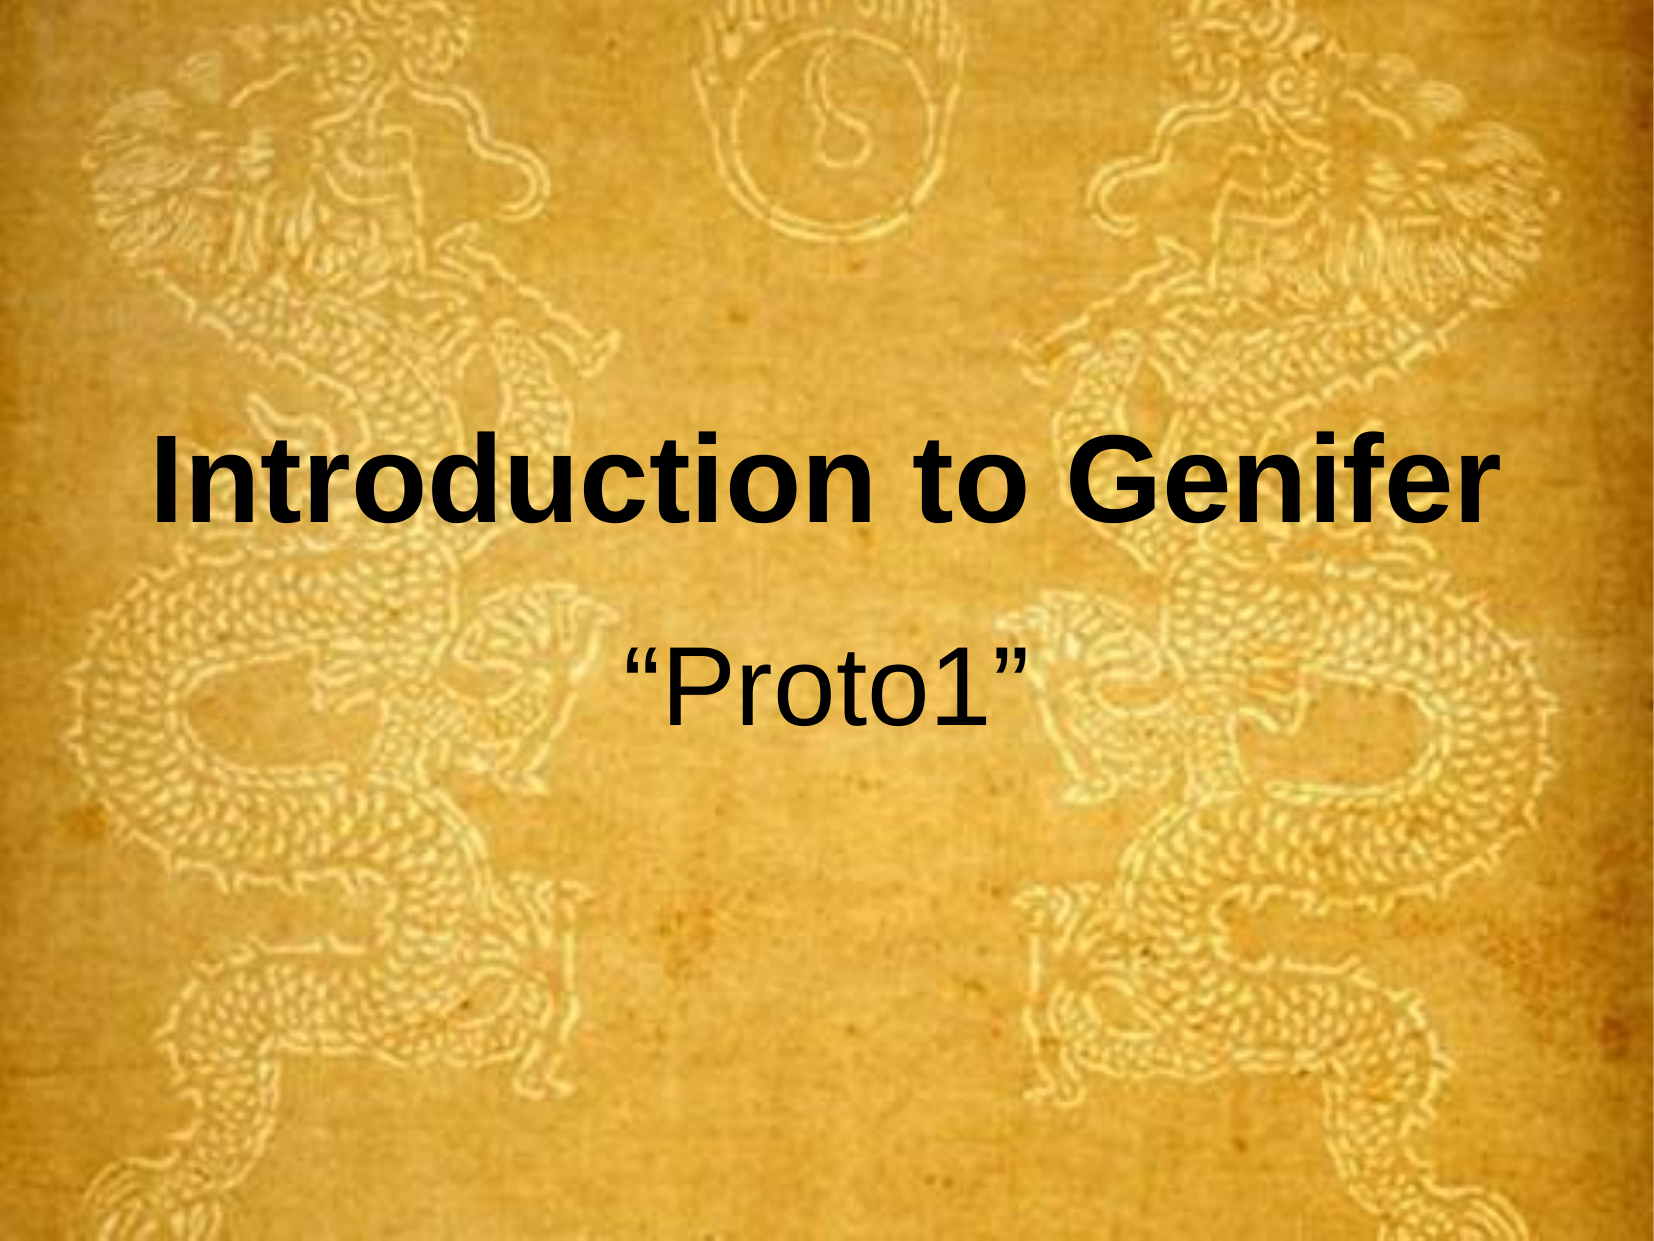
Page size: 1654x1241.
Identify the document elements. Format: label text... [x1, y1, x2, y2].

subtitle Introduction to Genifer “Proto1” [82, 56, 1571, 1102]
picture [0, 0, 1654, 1241]
